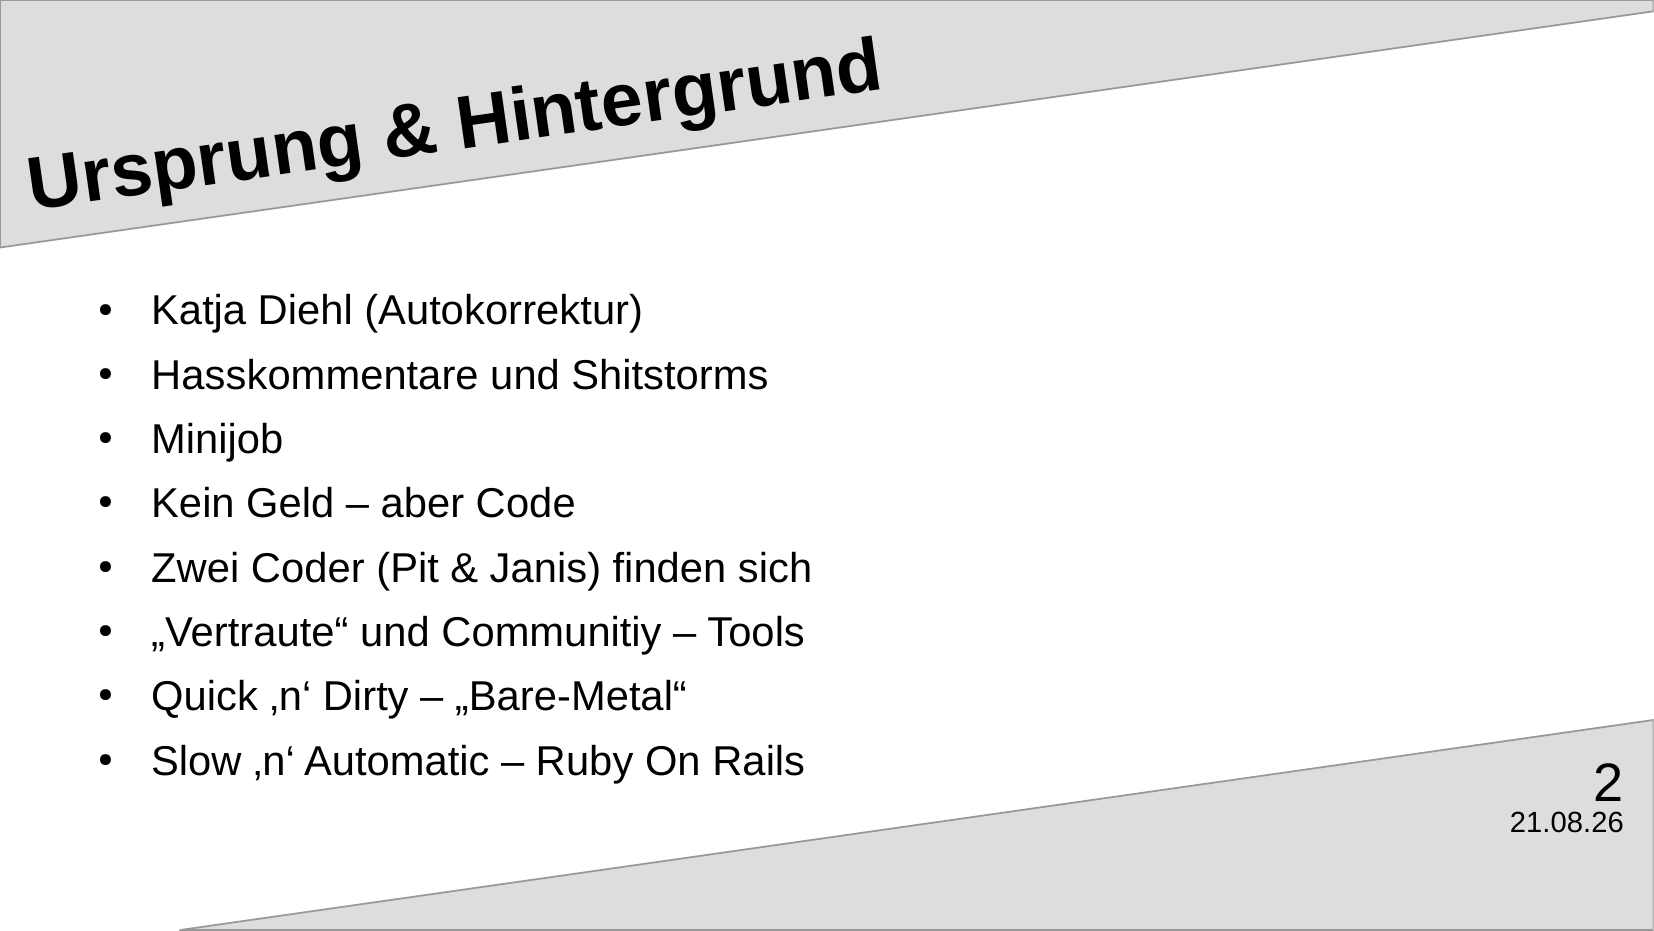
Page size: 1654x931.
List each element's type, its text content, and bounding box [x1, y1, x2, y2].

list Katja Diehl (Autokorrektur) Hasskommentare und Shitstorms Minijob Kein Geld – aber Code Zwei Coder (Pit & Janis) finden sich „Vertraute“ und Communitiy – Tools Quick ‚n‘ Dirty – „Bare-Metal“ Slow ‚n‘ Automatic – Ruby On Rails [80, 287, 1536, 827]
title Ursprung & Hintergrund [16, 0, 1501, 263]
